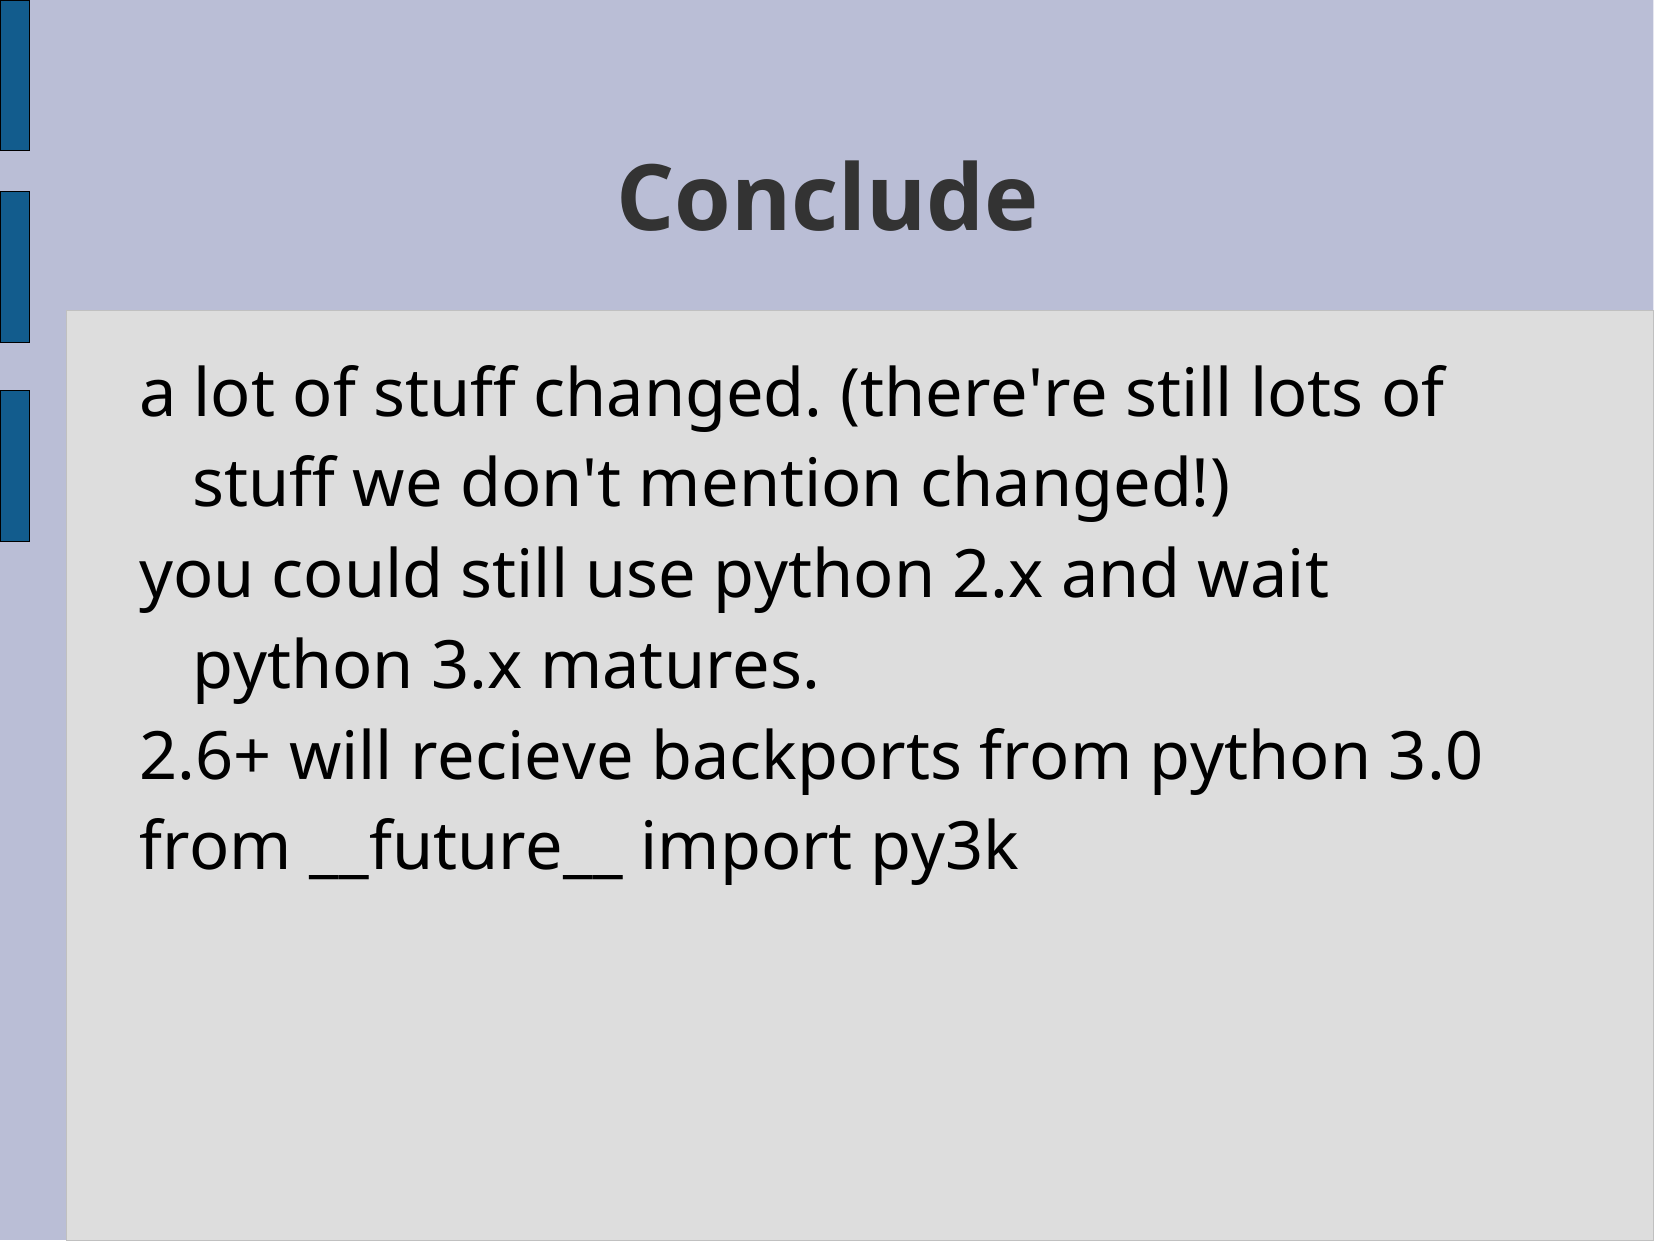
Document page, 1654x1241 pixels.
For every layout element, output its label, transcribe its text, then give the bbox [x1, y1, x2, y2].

list a lot of stuff changed. (there're still lots of stuff we don't mention changed!) you could still use python 2.x and wait python 3.x matures. 2.6+ will recieve backports from python 3.0 from __future__ import py3k [121, 344, 1534, 1112]
title Conclude [121, 98, 1534, 291]
